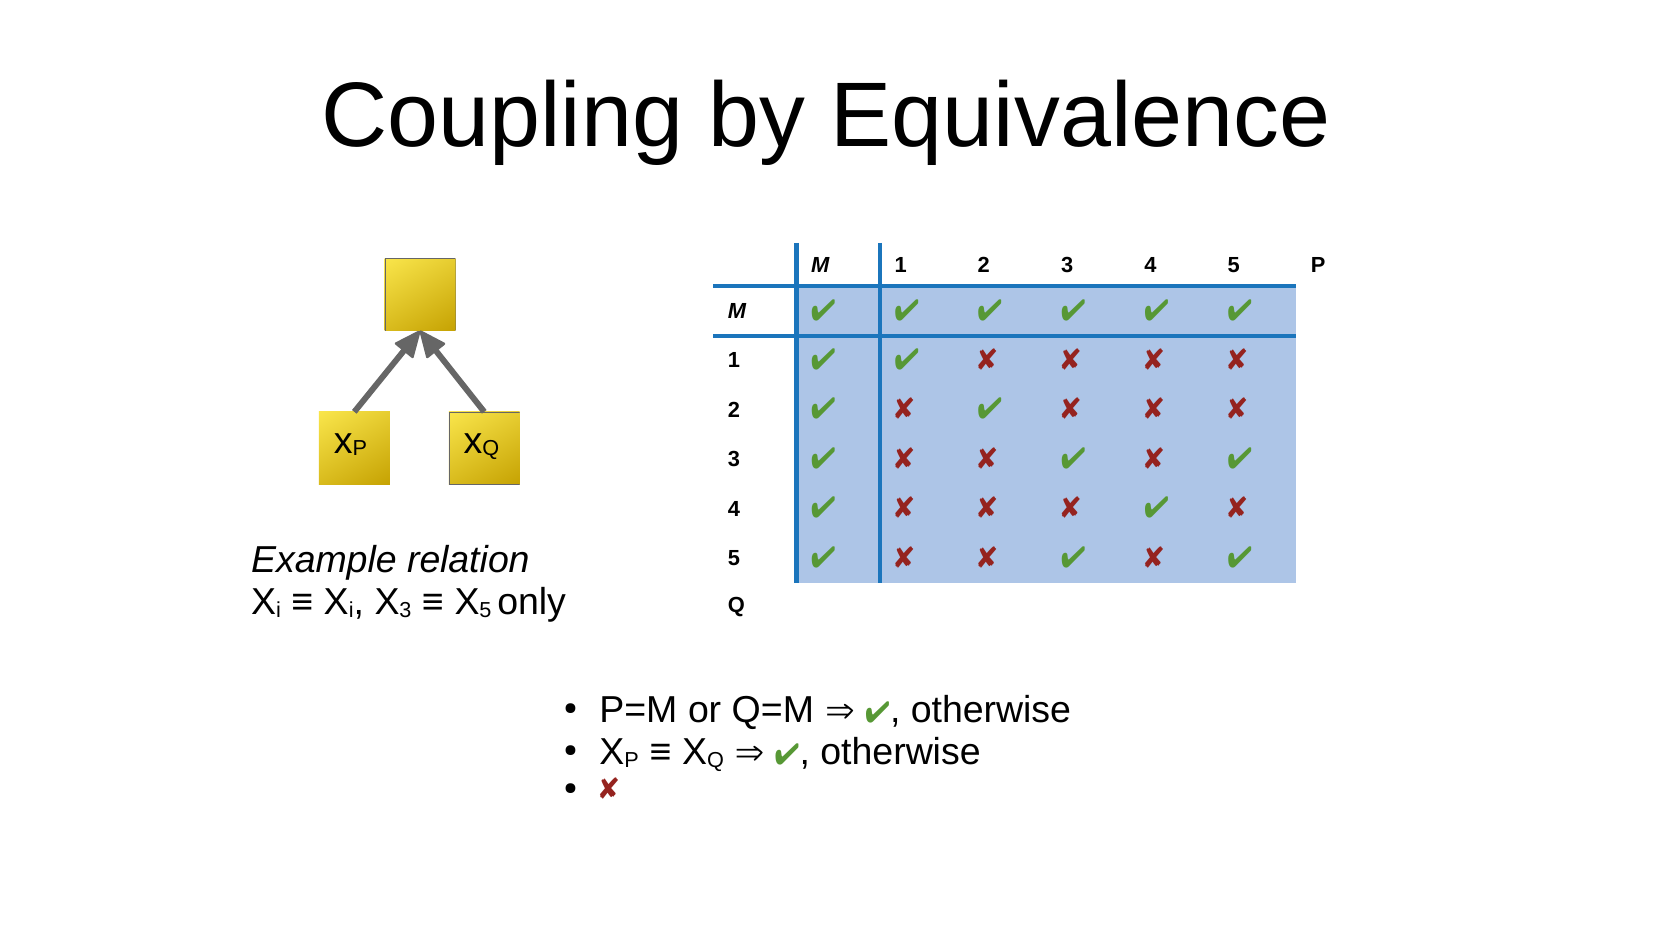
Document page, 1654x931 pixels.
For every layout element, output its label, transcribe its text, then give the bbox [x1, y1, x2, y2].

text_box xQ [448, 411, 520, 485]
table_cell ✘ [1130, 434, 1213, 484]
table_cell [1296, 583, 1380, 626]
table_cell ✘ [1213, 338, 1296, 385]
table_cell ✘ [963, 484, 1046, 533]
table_cell ✔ [1213, 434, 1296, 484]
table_cell ✘ [1213, 484, 1296, 533]
table_cell ✔ [1213, 288, 1296, 334]
text_box xP [318, 411, 390, 485]
table_cell [880, 583, 963, 626]
table_cell ✘ [963, 434, 1046, 484]
table_header P [1296, 243, 1380, 286]
table_cell ✔ [799, 338, 878, 385]
table_cell ✘ [1130, 338, 1213, 385]
table_cell ✘ [963, 338, 1046, 385]
table_cell ✔ [799, 434, 878, 484]
table_cell 3 [713, 434, 794, 484]
table_cell [796, 583, 880, 626]
table_cell ✔ [1046, 533, 1130, 583]
table_cell ✔ [1130, 288, 1213, 334]
table_header 3 [1046, 243, 1130, 284]
table_header [713, 243, 794, 284]
table_cell ✔ [1046, 288, 1130, 334]
table_header M [799, 243, 878, 284]
table_cell [1296, 385, 1380, 434]
table_cell [1213, 583, 1296, 626]
table_cell ✘ [1046, 385, 1130, 434]
table_cell [963, 583, 1046, 626]
table_cell ✔ [1213, 533, 1296, 583]
list [82, 169, 1571, 709]
table_cell ✘ [882, 385, 963, 434]
text_box P=M or Q=M ⇒ ✔, otherwise XP ≡ XQ ⇒ ✔, otherwise ✘ [549, 681, 1105, 839]
table_cell ✔ [799, 385, 878, 434]
table_cell ✘ [1130, 533, 1213, 583]
table_cell ✔ [1046, 434, 1130, 484]
table_header 5 [1213, 243, 1296, 284]
table_cell ✘ [963, 533, 1046, 583]
table_cell ✔ [799, 484, 878, 533]
table_cell ✔ [963, 385, 1046, 434]
table_cell ✘ [882, 434, 963, 484]
table_header 4 [1130, 243, 1213, 284]
table_cell ✘ [1046, 484, 1130, 533]
text_box [384, 258, 456, 331]
table_cell ✔ [1130, 484, 1213, 533]
table_cell 5 [713, 533, 794, 583]
table_cell [1130, 583, 1213, 626]
table_cell 1 [713, 338, 794, 385]
table_cell Q [713, 583, 796, 626]
table_cell [1296, 336, 1380, 385]
table_cell [1296, 484, 1380, 533]
table_header 2 [963, 243, 1046, 284]
table_cell M [713, 288, 794, 334]
table_cell [1296, 286, 1380, 336]
table_cell ✘ [882, 484, 963, 533]
table_cell ✘ [1046, 338, 1130, 385]
table_header 1 [882, 243, 963, 284]
table_cell ✔ [799, 533, 878, 583]
table_cell ✔ [882, 288, 963, 334]
table_cell [1296, 434, 1380, 484]
table_cell ✔ [882, 338, 963, 385]
table_cell 4 [713, 484, 794, 533]
table_cell ✘ [1130, 385, 1213, 434]
text_box Example relation Xi ≡ Xi, X3 ≡ X5 only [236, 531, 626, 662]
table_cell ✔ [799, 288, 878, 334]
table_cell 2 [713, 385, 794, 434]
title Coupling by Equivalence [82, 37, 1571, 169]
table_cell [1046, 583, 1130, 626]
table_cell [1296, 533, 1380, 583]
table_cell ✘ [882, 533, 963, 583]
table_cell ✘ [1213, 385, 1296, 434]
table_cell ✔ [963, 288, 1046, 334]
